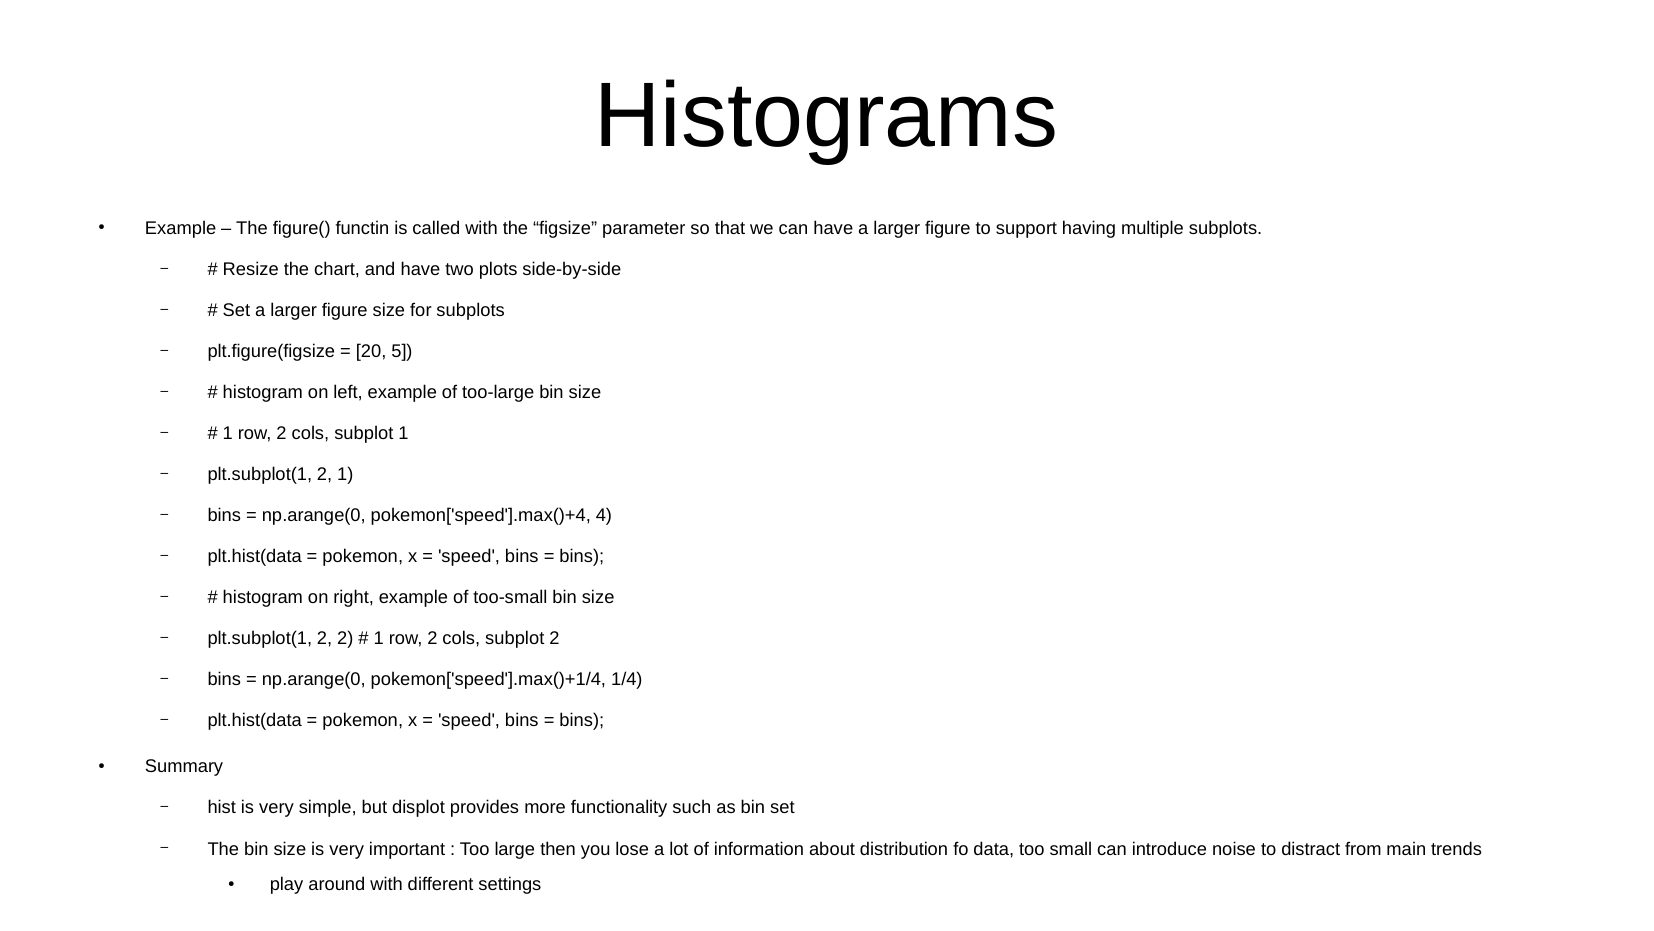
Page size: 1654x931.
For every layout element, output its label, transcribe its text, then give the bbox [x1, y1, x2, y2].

list Example – The figure() functin is called with the “figsize” parameter so that we can have a larger figure to support having multiple subplots. # Resize the chart, and have two plots side-by-side # Set a larger figure size for subplots plt.figure(figsize = [20, 5]) # histogram on left, example of too-large bin size # 1 row, 2 cols, subplot 1 plt.subplot(1, 2, 1) bins = np.arange(0, pokemon['speed'].max()+4, 4) plt.hist(data = pokemon, x = 'speed', bins = bins); # histogram on right, example of too-small bin size plt.subplot(1, 2, 2) # 1 row, 2 cols, subplot 2 bins = np.arange(0, pokemon['speed'].max()+1/4, 1/4) plt.hist(data = pokemon, x = 'speed', bins = bins); Summary hist is very simple, but displot provides more functionality such as bin set The bin size is very important : Too large then you lose a lot of information about distribution fo data, too small can introduce noise to distract from main trends play around with different settings [82, 217, 1576, 901]
title Histograms [82, 37, 1571, 193]
